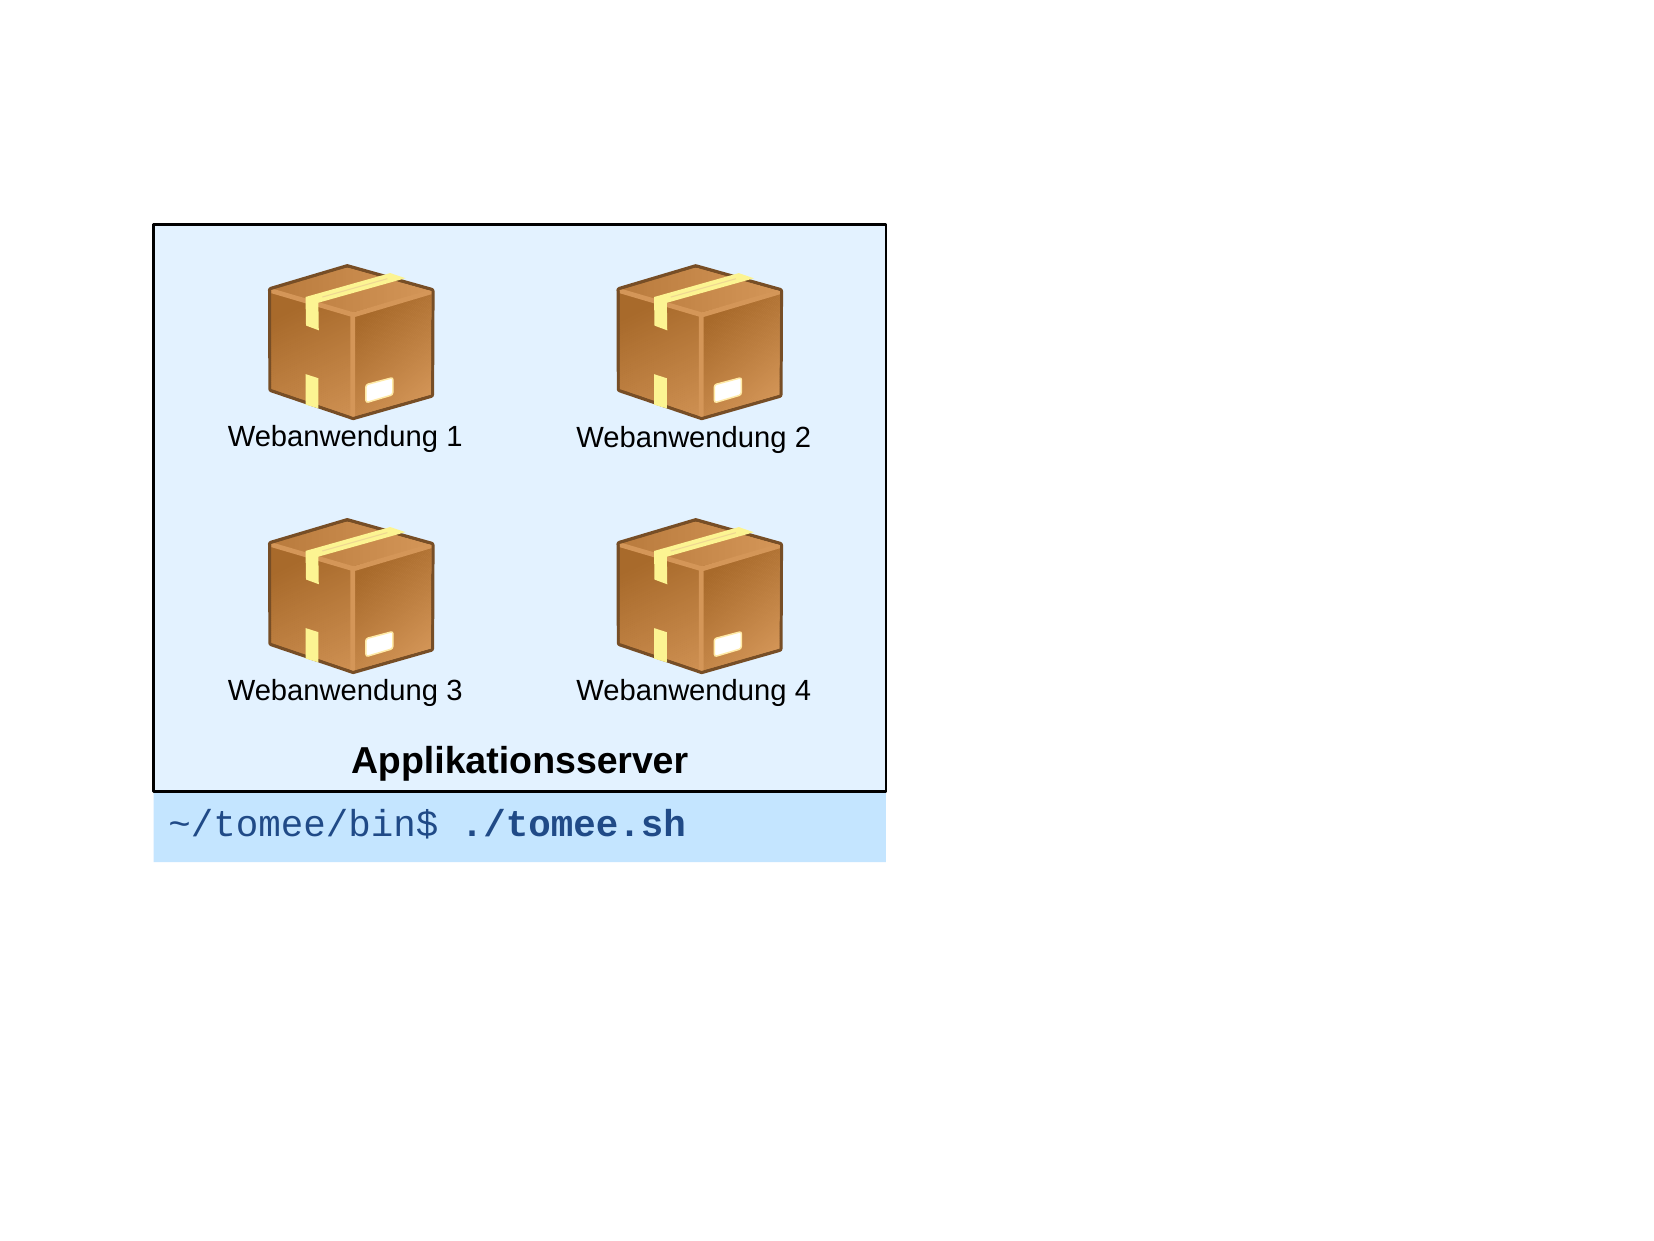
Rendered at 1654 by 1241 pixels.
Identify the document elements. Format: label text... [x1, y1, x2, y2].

text_box ~/tomee/bin$ ./tomee.sh [153, 798, 881, 856]
picture [576, 228, 811, 413]
text_box Applikationsserver [153, 732, 886, 790]
text_box Webanwendung 2 [561, 413, 827, 461]
text_box [153, 224, 886, 732]
text_box Webanwendung 1 [213, 413, 478, 461]
text_box Webanwendung 3 [213, 666, 478, 715]
picture [228, 482, 463, 666]
text_box Webanwendung 4 [561, 667, 827, 715]
text_box [153, 790, 886, 863]
picture [576, 482, 811, 667]
picture [228, 228, 463, 413]
